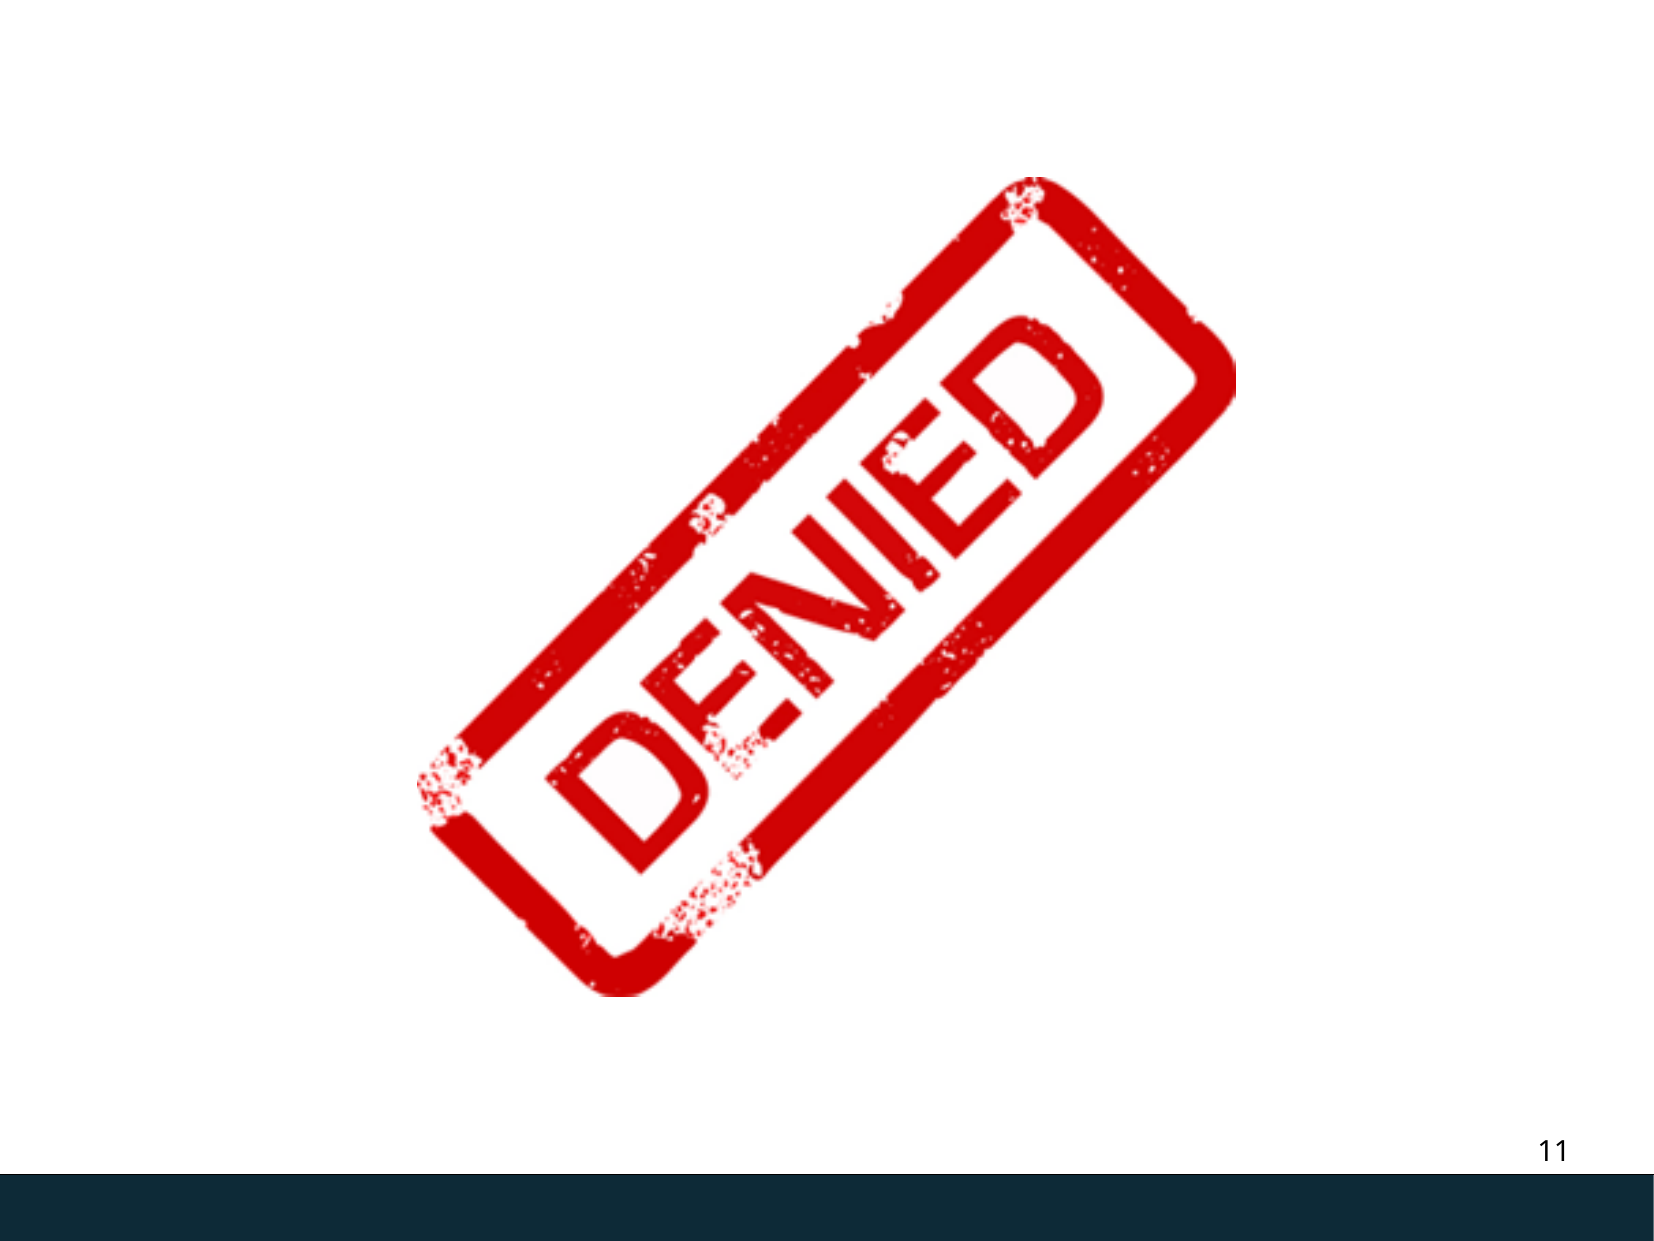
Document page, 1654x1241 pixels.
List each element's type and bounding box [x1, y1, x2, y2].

picture [417, 177, 1236, 997]
